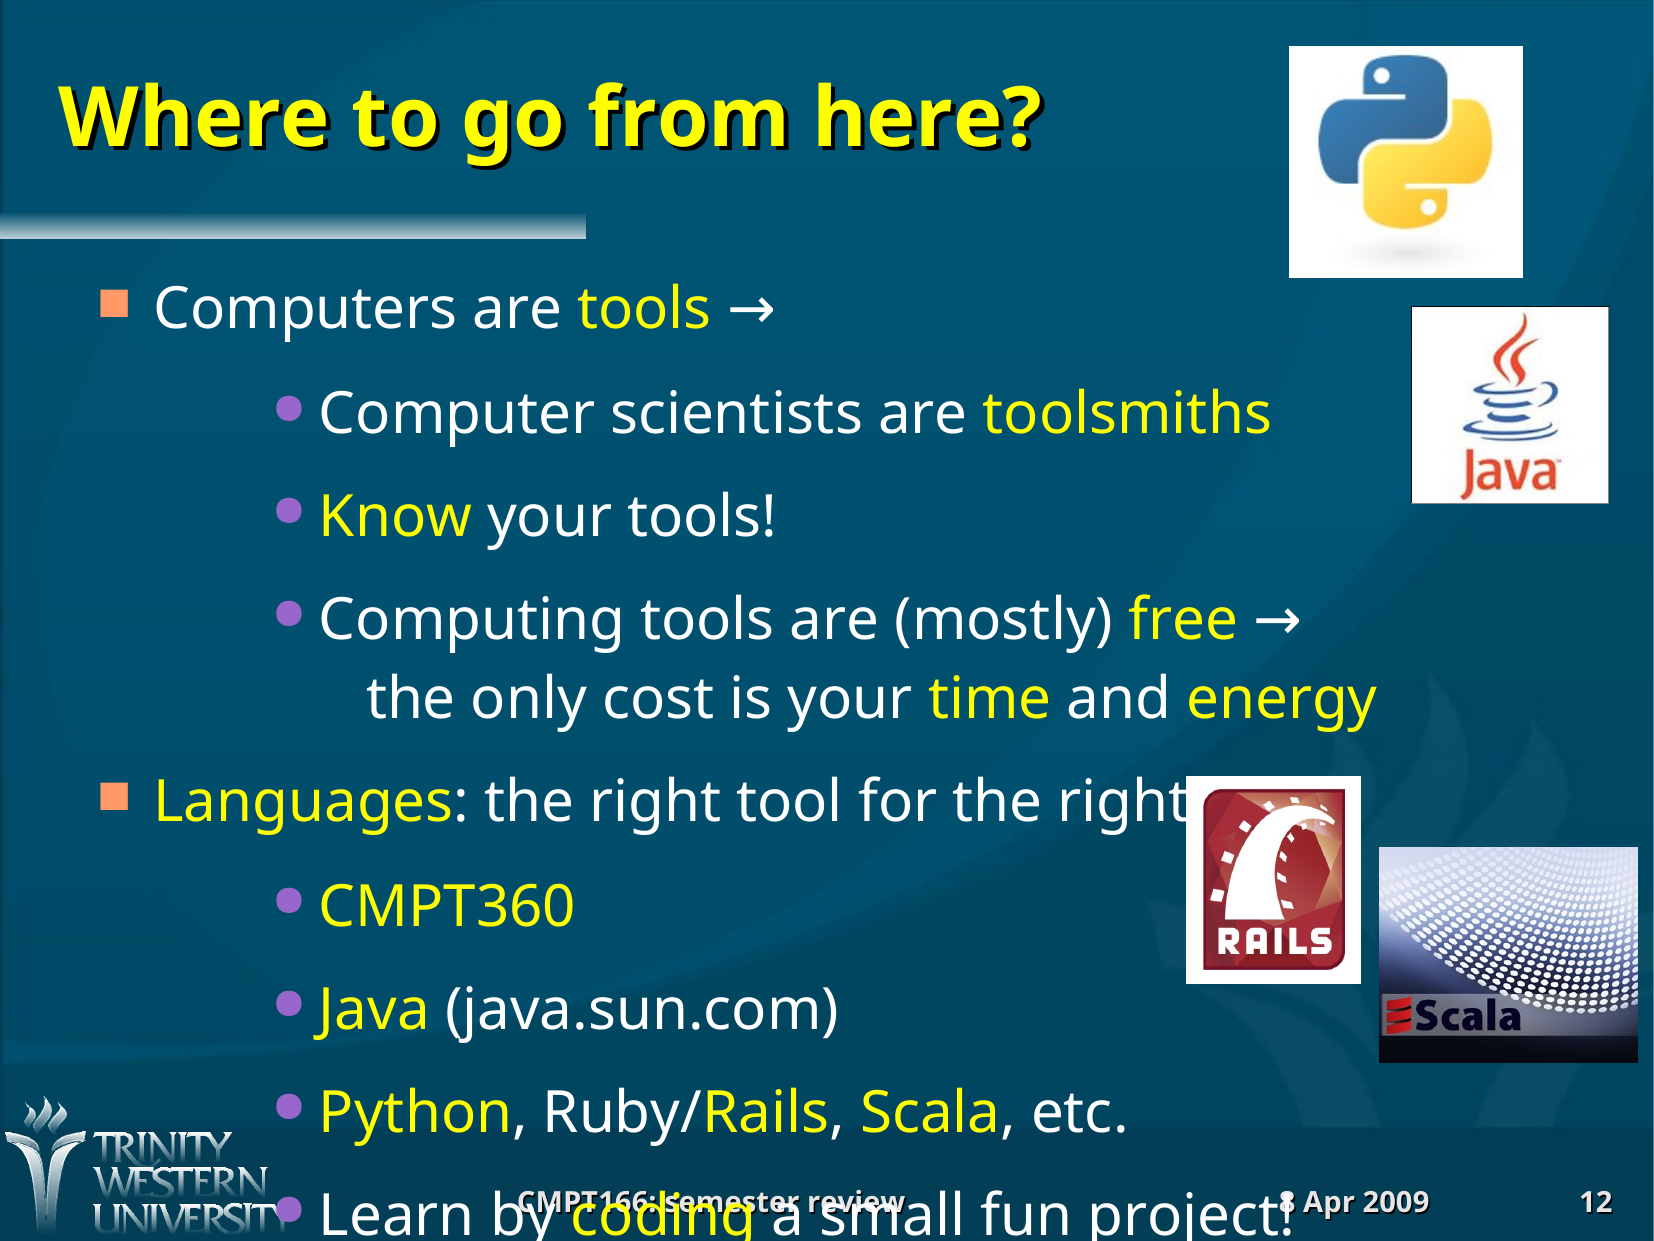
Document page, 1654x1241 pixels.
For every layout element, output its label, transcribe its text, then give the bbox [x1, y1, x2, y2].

picture [1186, 777, 1361, 984]
picture [1412, 307, 1608, 503]
picture [38, 1227, 54, 1232]
list Computers are tools → Computer scientists are toolsmiths Know your tools! Computing tools are (mostly) free → the only cost is your time and energy Languages: the right tool for the right job CMPT360 Java (java.sun.com) Python, Ruby/Rails, Scala, etc. Learn by coding a small fun project! [82, 266, 1571, 1137]
picture [1379, 847, 1654, 1067]
title Where to go from here? [59, 27, 1548, 201]
picture [1290, 47, 1522, 277]
